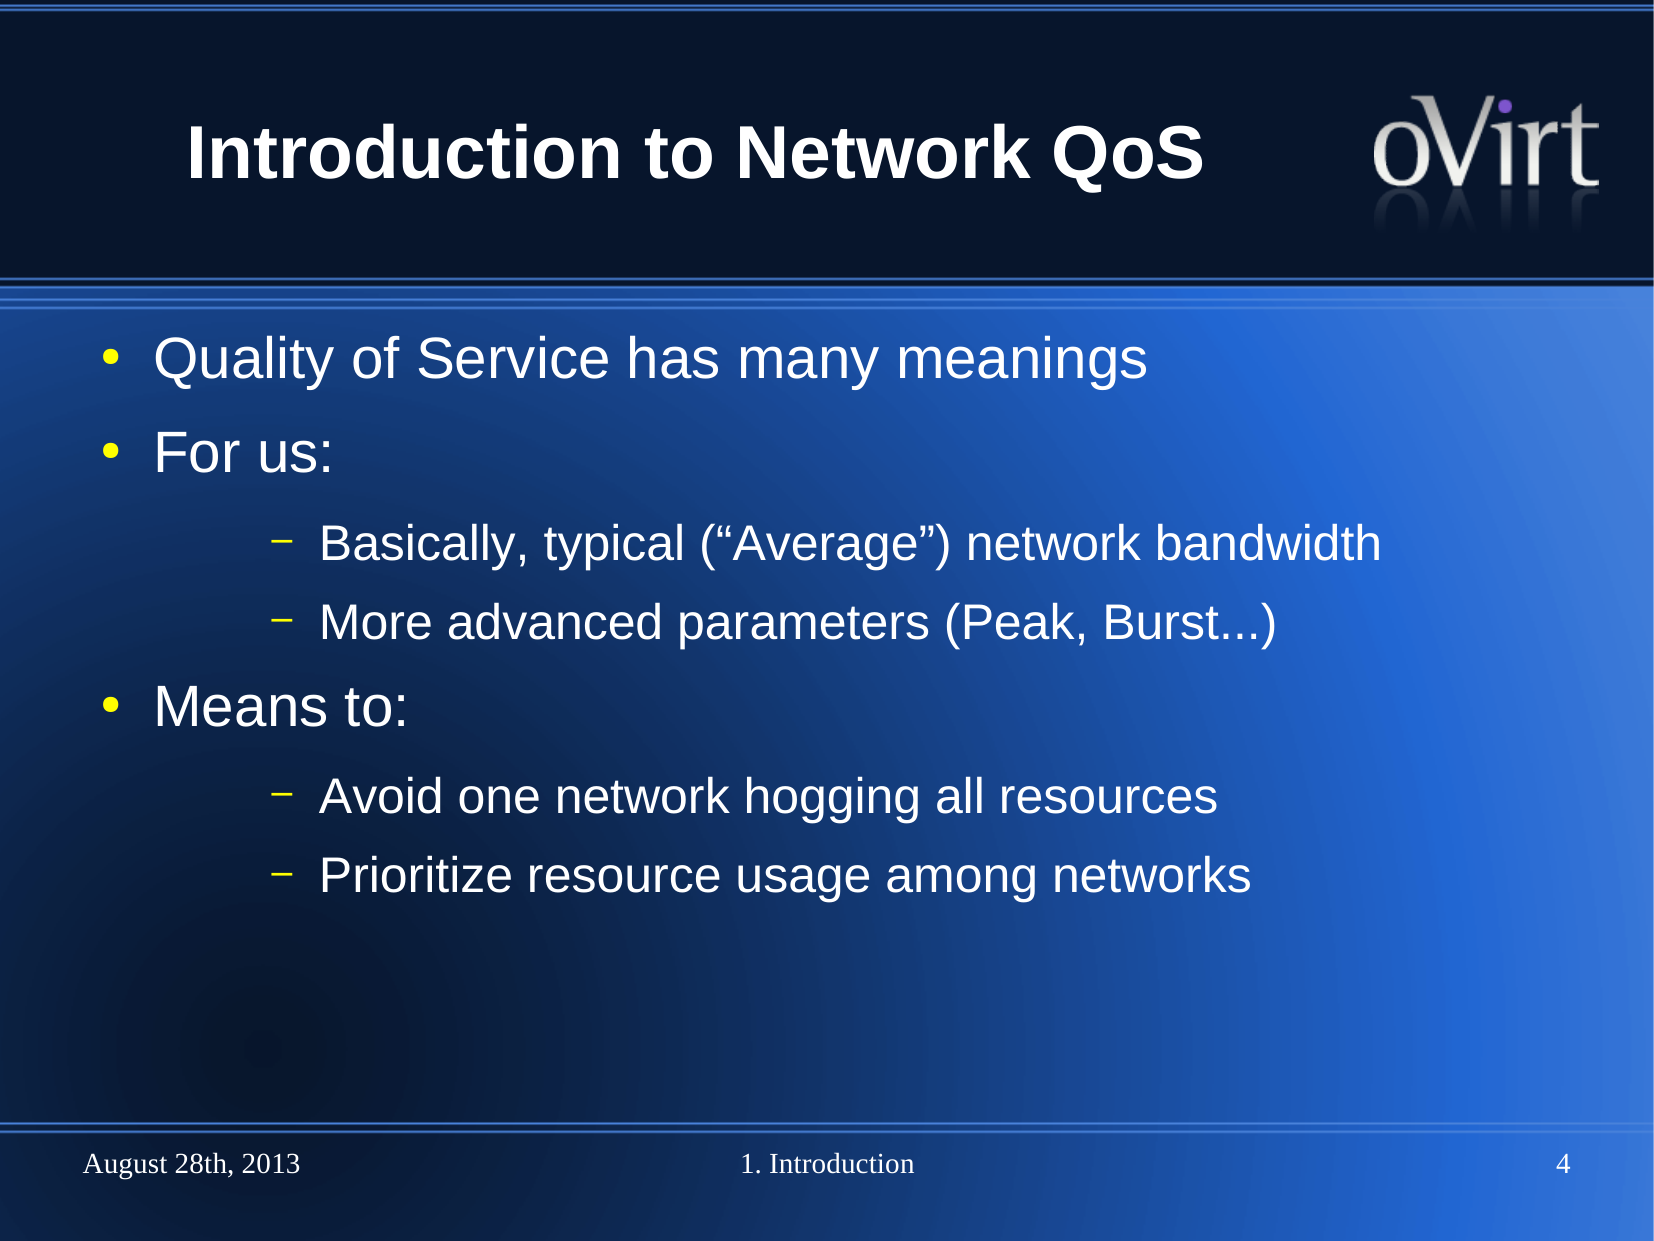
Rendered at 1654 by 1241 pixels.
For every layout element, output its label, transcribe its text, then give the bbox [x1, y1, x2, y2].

list Quality of Service has many meanings For us: Basically, typical (“Average”) network bandwidth More advanced parameters (Peak, Burst...) Means to: Avoid one network hogging all resources Prioritize resource usage among networks [82, 325, 1538, 1031]
title Introduction to Network QoS [82, 49, 1312, 257]
picture [0, 0, 1654, 1241]
